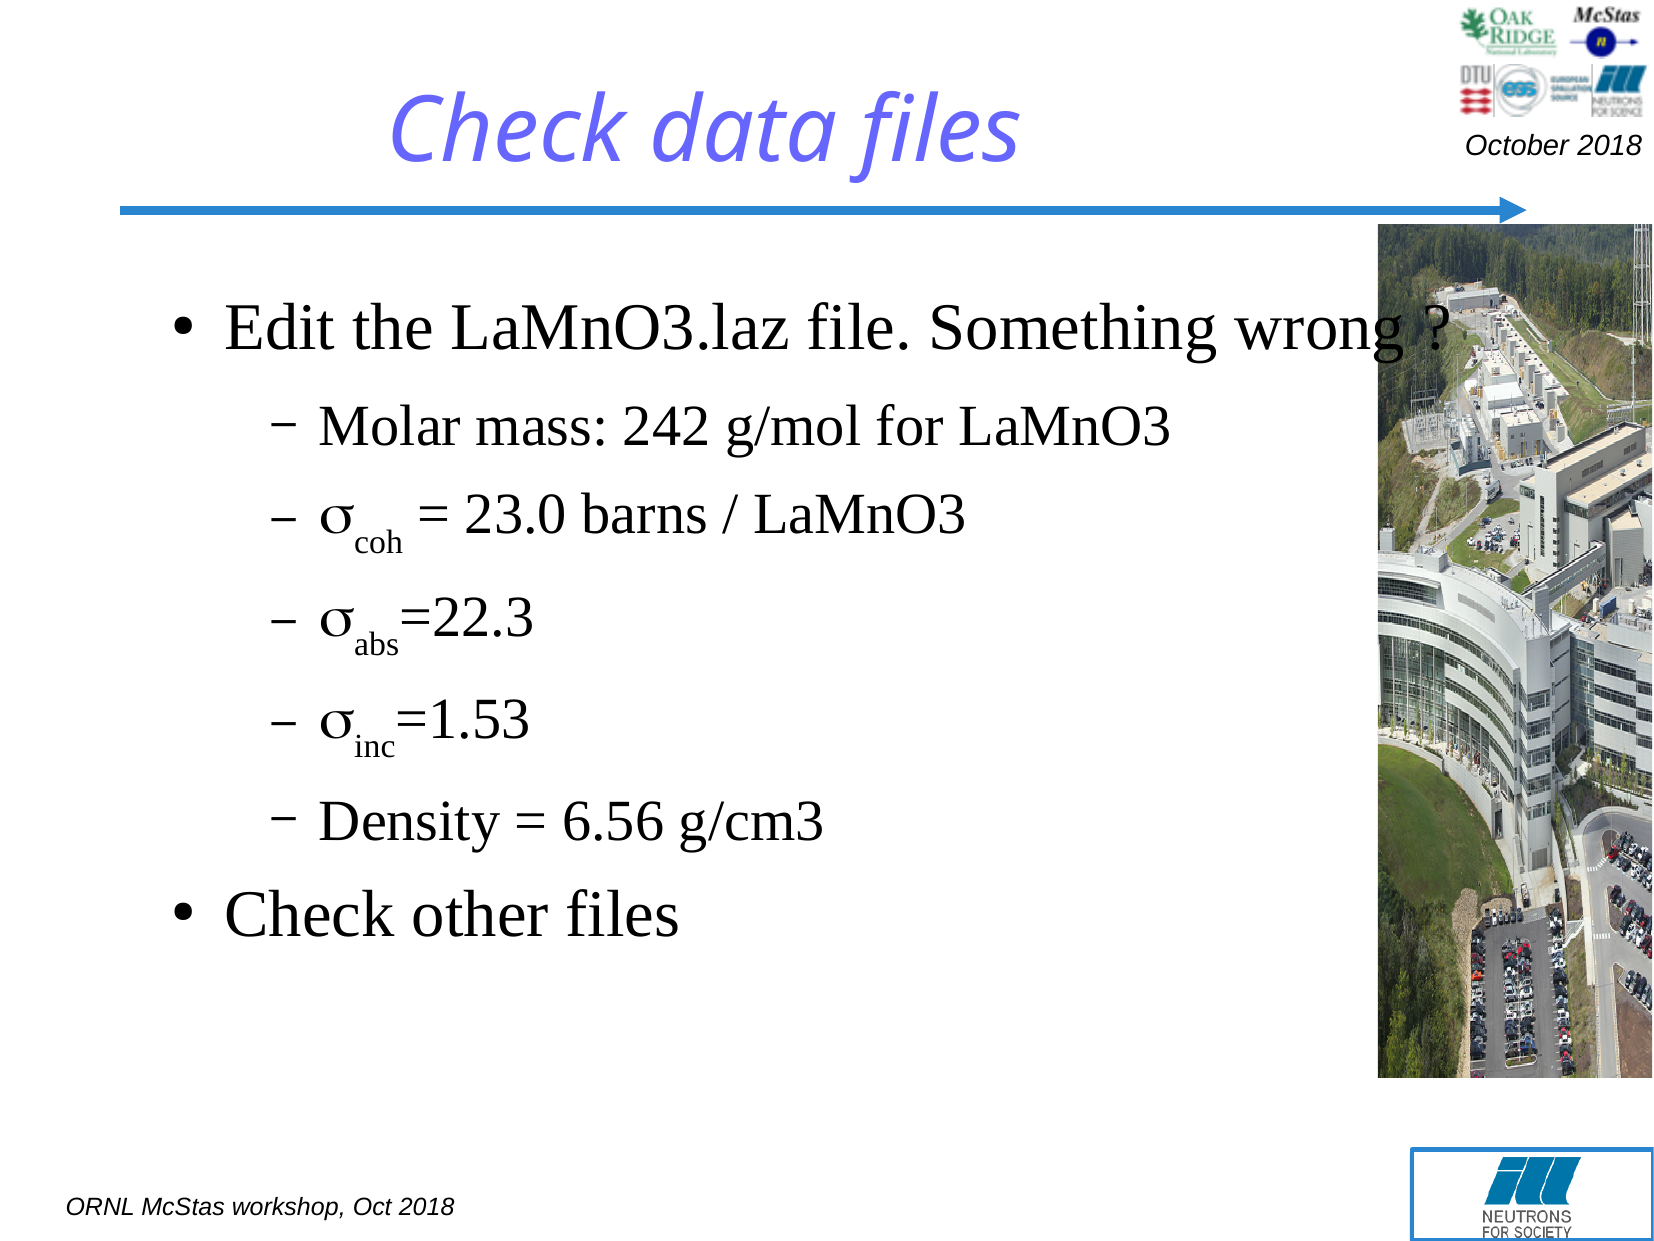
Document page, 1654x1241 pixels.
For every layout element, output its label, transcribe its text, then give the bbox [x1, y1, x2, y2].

list Edit the LaMnO3.laz file. Something wrong ? Molar mass: 242 g/mol for LaMnO3 scoh = 23.0 barns / LaMnO3 sabs=22.3 sinc=1.53 Density = 6.56 g/cm3 Check other files [82, 290, 1571, 1010]
title Check data files [82, 49, 1328, 203]
picture [1458, 6, 1650, 59]
picture [1377, 224, 1653, 1078]
picture [1479, 1153, 1583, 1241]
picture [1459, 64, 1649, 117]
